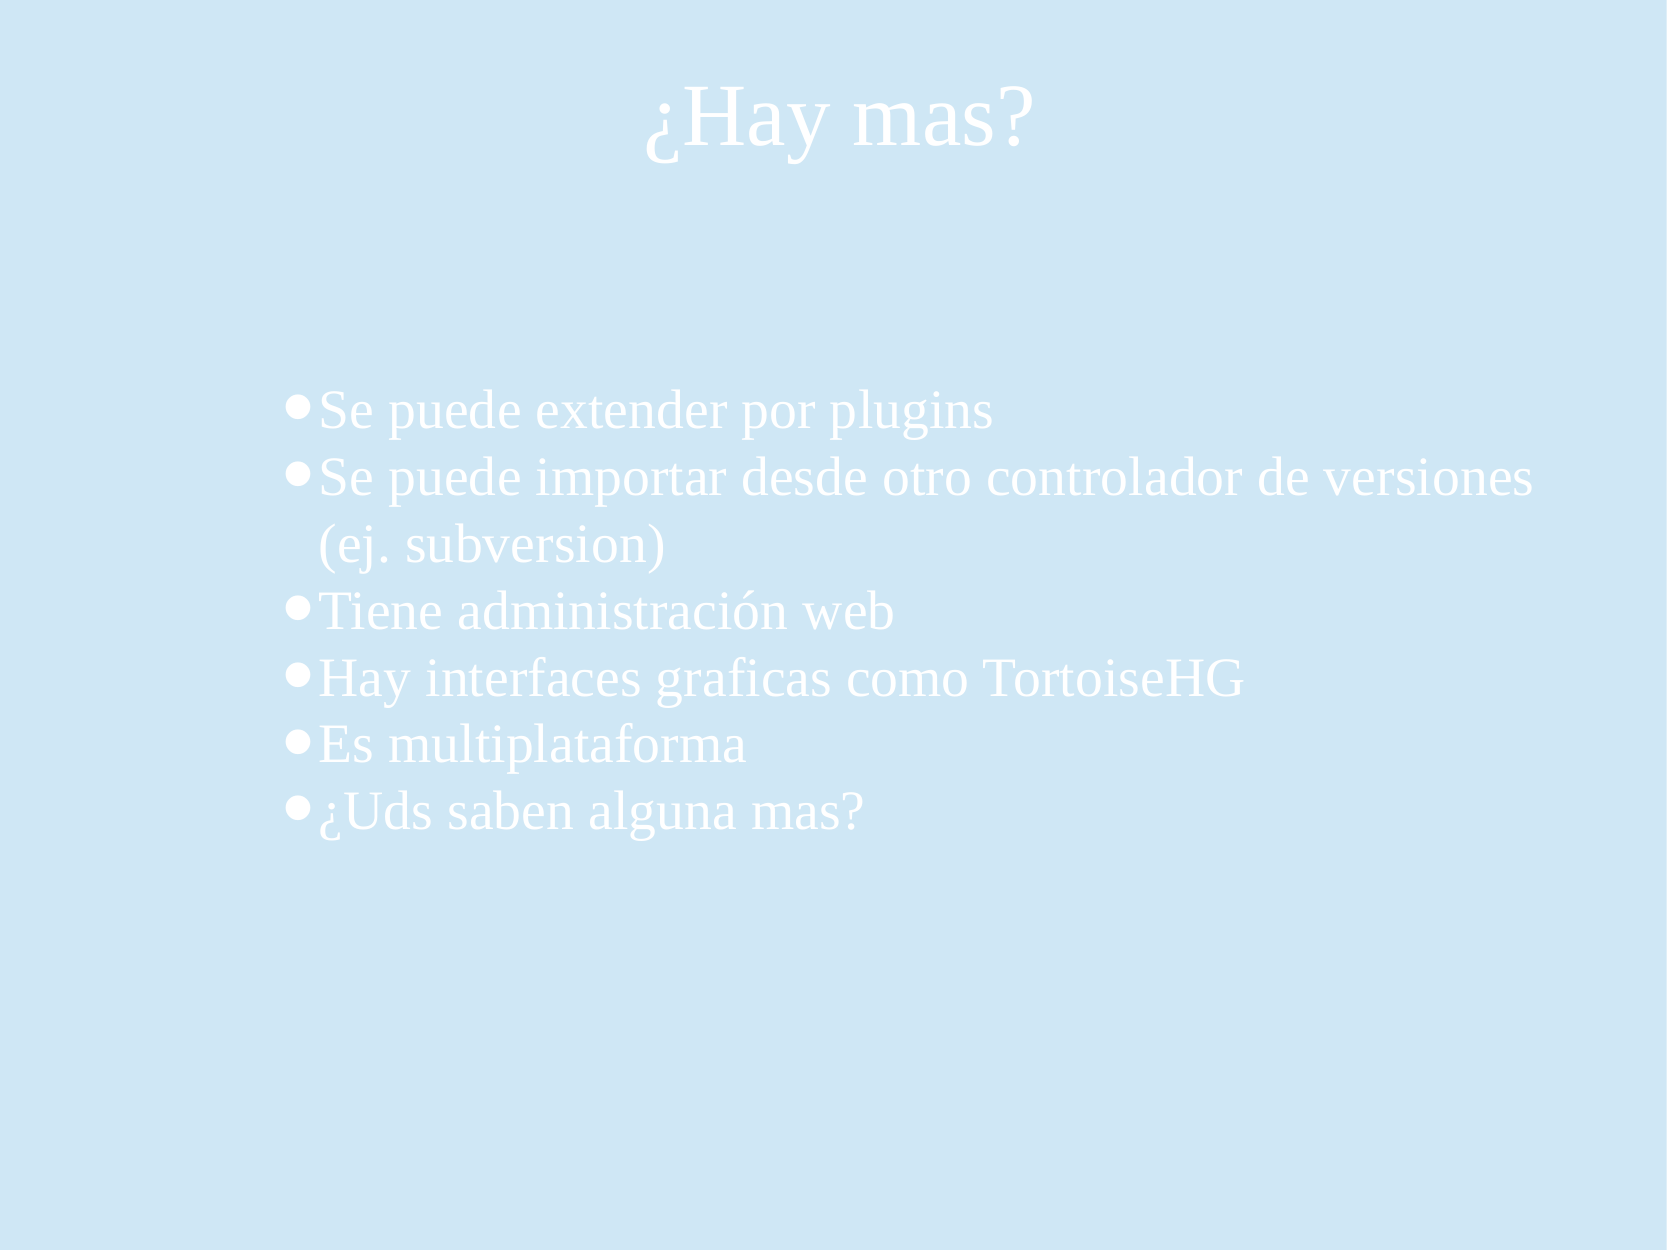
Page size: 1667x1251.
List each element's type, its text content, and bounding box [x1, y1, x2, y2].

title ¿Hay mas? [50, 50, 1630, 213]
list Se puede extender por plugins Se puede importar desde otro controlador de versiones (ej. subversion) Tiene administración web Hay interfaces graficas como TortoiseHG Es multiplataforma ¿Uds saben alguna mas? [249, 366, 1550, 853]
